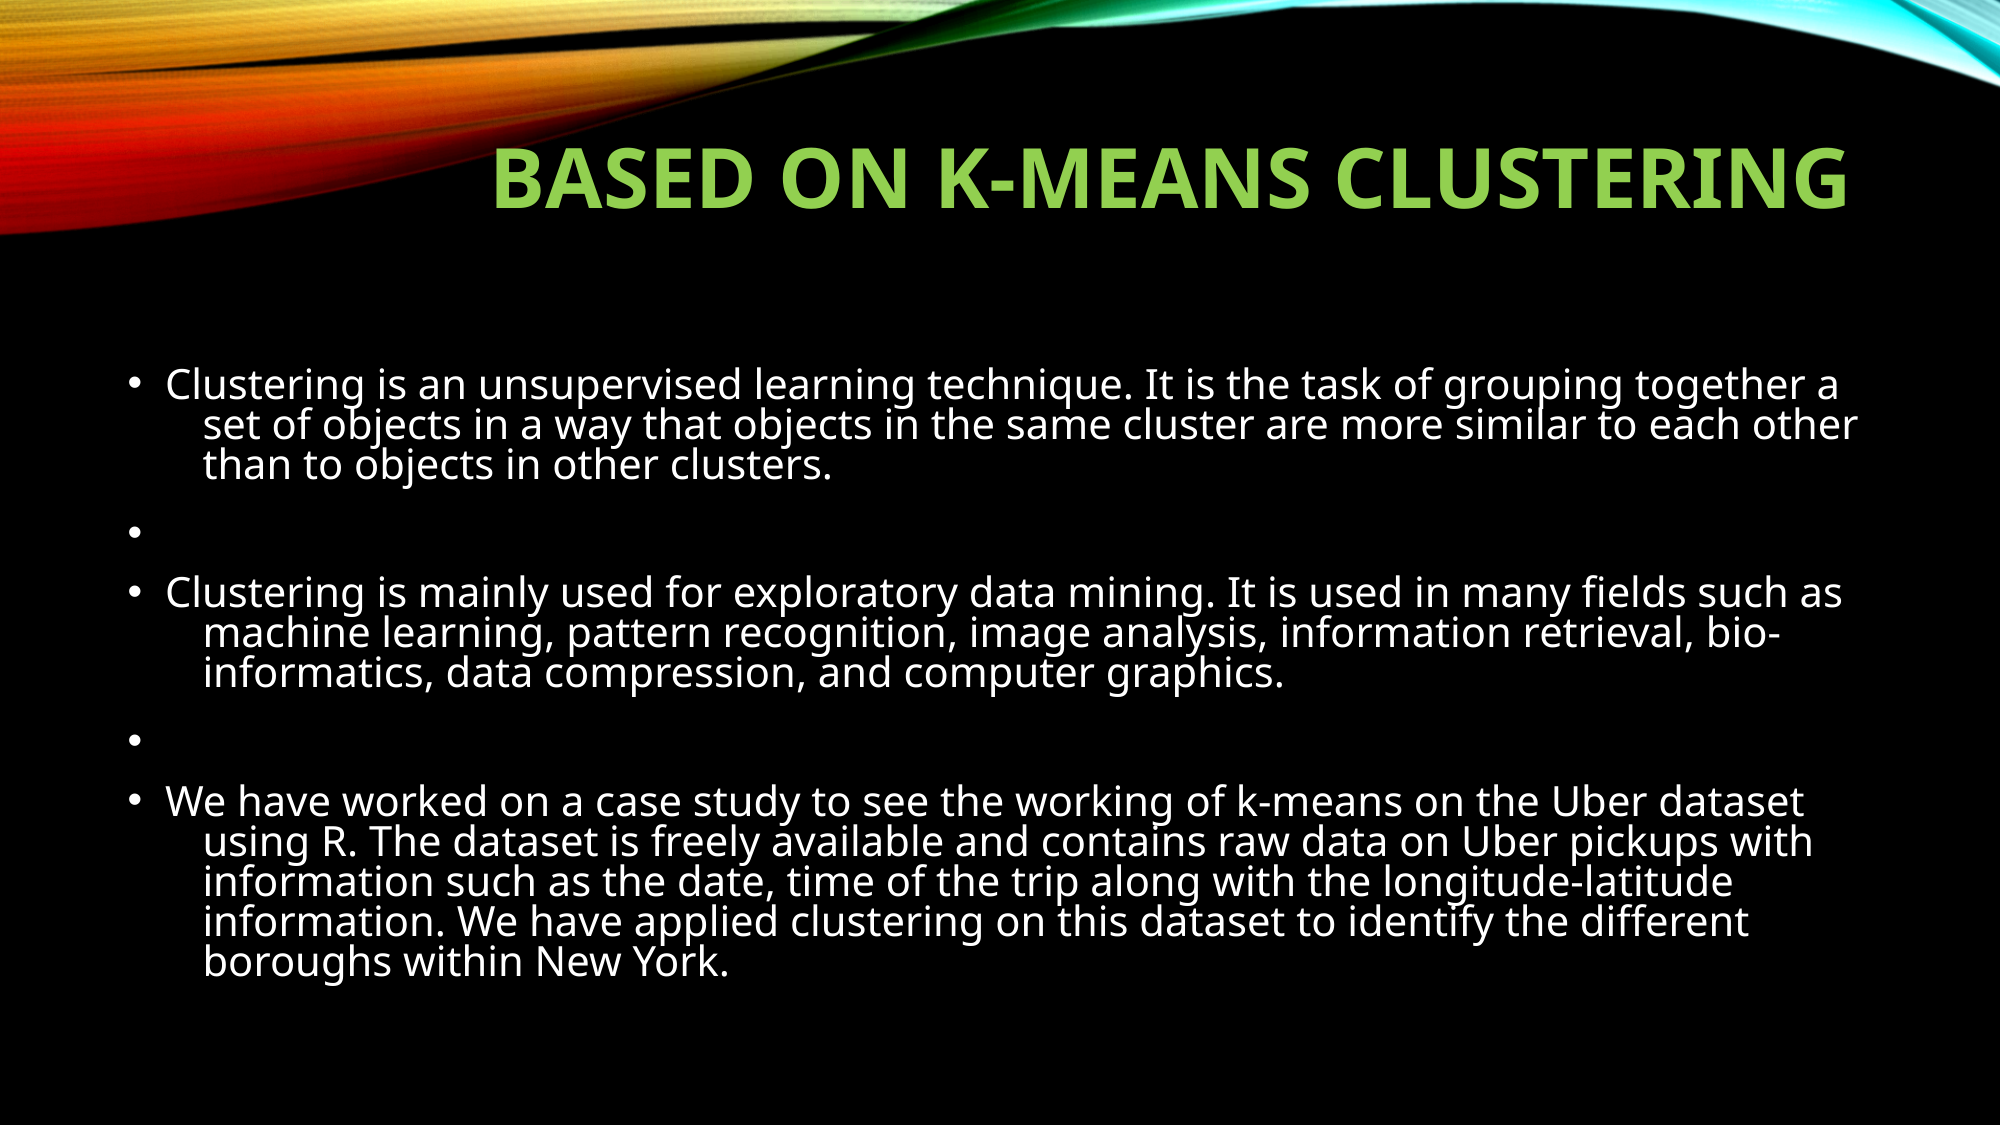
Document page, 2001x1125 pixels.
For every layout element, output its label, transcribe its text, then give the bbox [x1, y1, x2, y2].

title BASed on K-Means Clustering [474, 125, 1888, 338]
list Clustering is an unsupervised learning technique. It is the task of grouping together a set of objects in a way that objects in the same cluster are more similar to each other than to objects in other clusters. Clustering is mainly used for exploratory data mining. It is used in many fields such as machine learning, pattern recognition, image analysis, information retrieval, bio-informatics, data compression, and computer graphics. We have worked on a case study to see the working of k-means on the Uber dataset using R. The dataset is freely available and contains raw data on Uber pickups with information such as the date, time of the trip along with the longitude-latitude information. We have applied clustering on this dataset to identify the different boroughs within New York. [112, 360, 1888, 1021]
